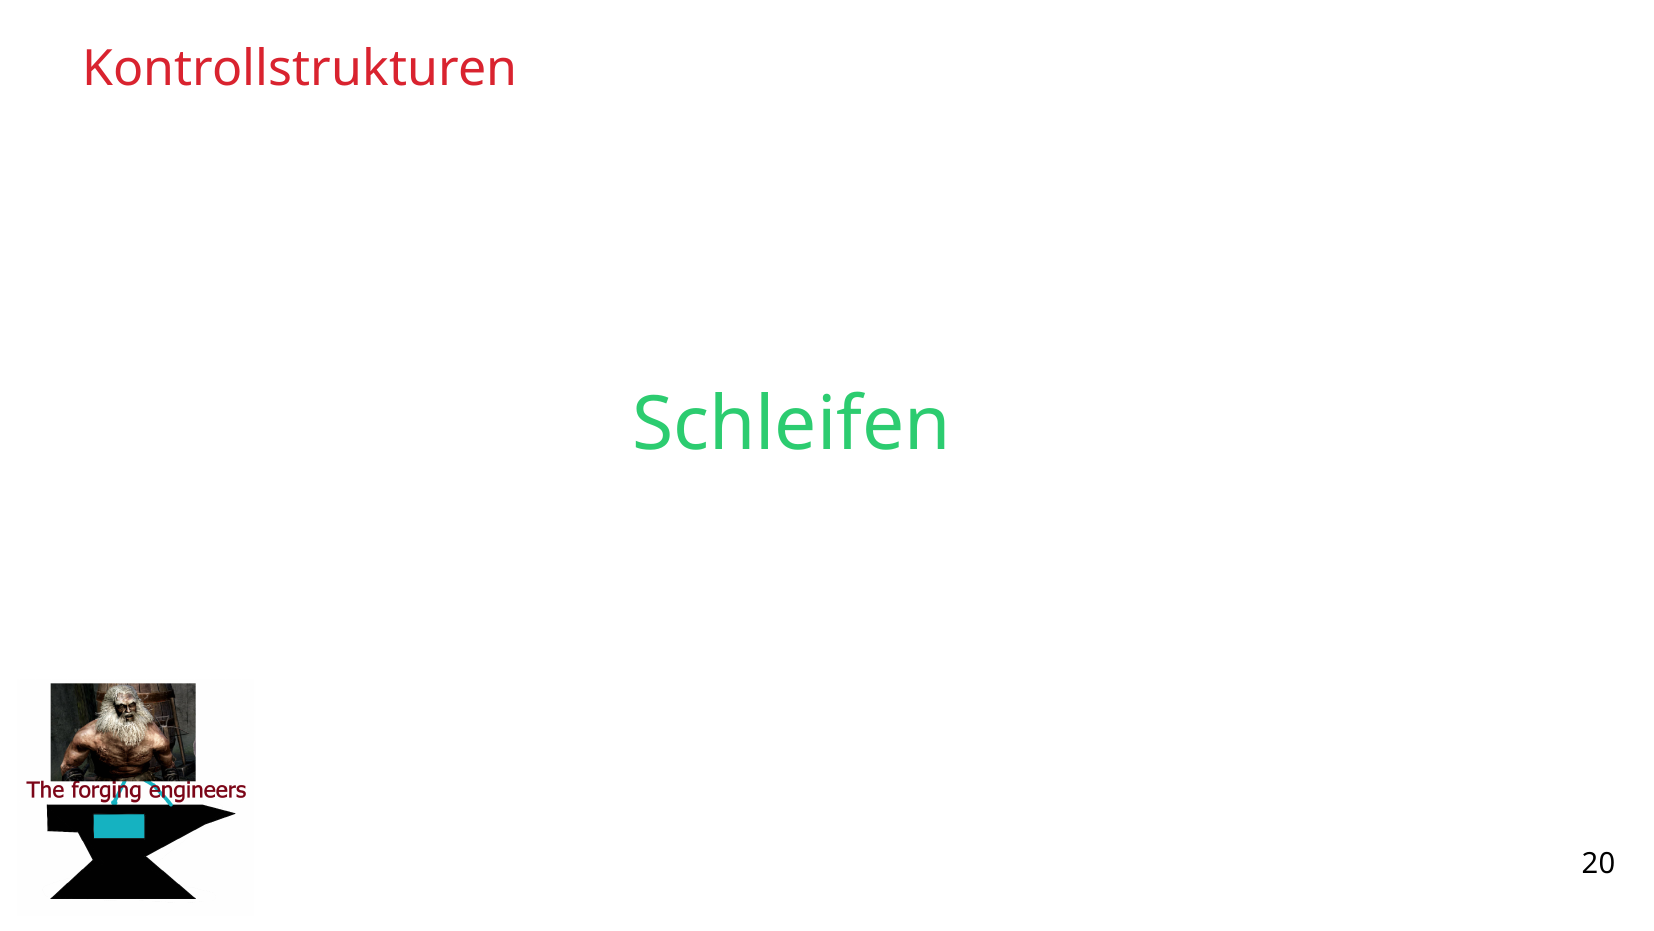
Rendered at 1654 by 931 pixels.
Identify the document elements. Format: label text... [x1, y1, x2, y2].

picture [17, 679, 254, 916]
title Kontrollstrukturen [82, 37, 1571, 95]
text_box Schleifen [47, 374, 1536, 466]
